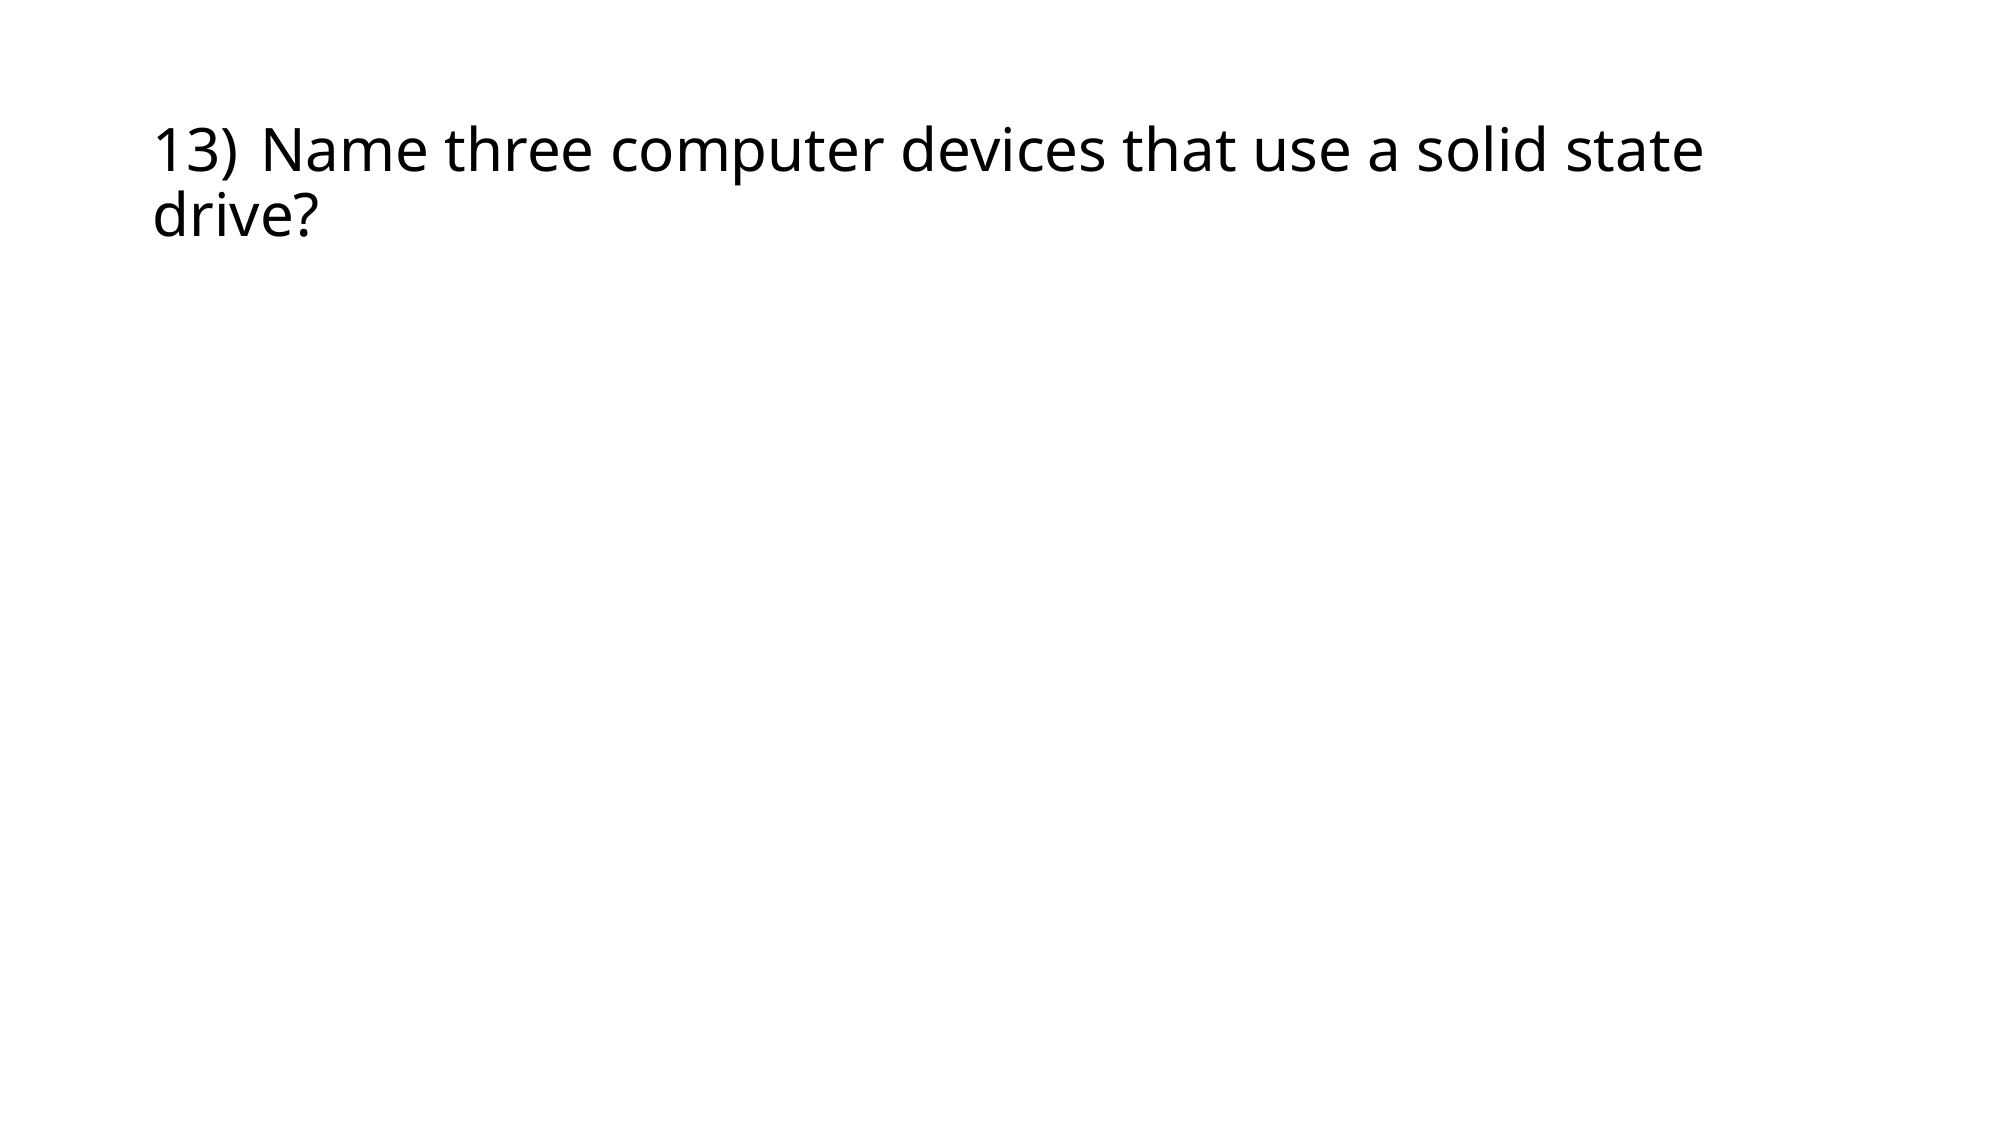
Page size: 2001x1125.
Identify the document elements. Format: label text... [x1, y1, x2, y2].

title 13) Name three computer devices that use a solid state drive? [137, 111, 1863, 330]
